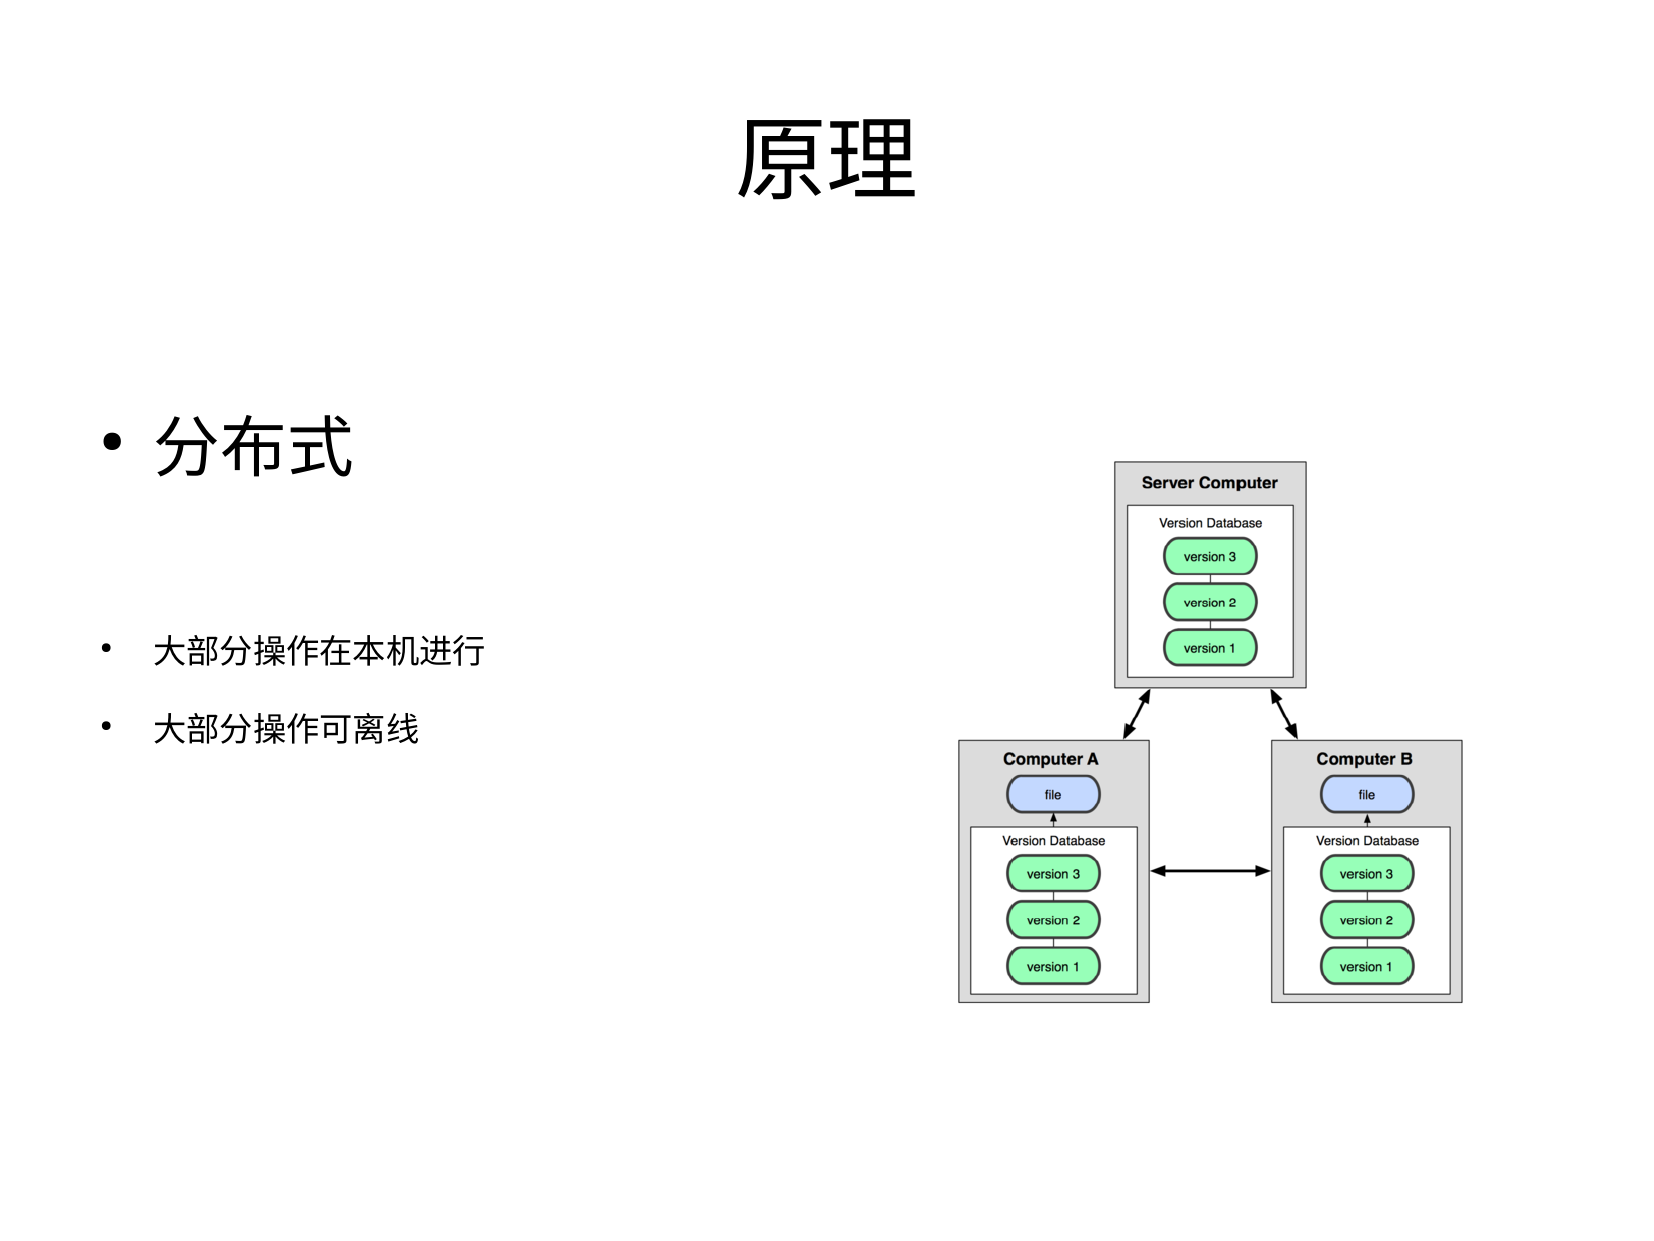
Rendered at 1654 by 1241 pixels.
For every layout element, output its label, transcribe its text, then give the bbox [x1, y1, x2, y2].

picture [956, 460, 1465, 1004]
list 分布式 大部分操作在本机进行 大部分操作可离线 [82, 290, 1571, 1010]
title 原理 [82, 49, 1571, 257]
